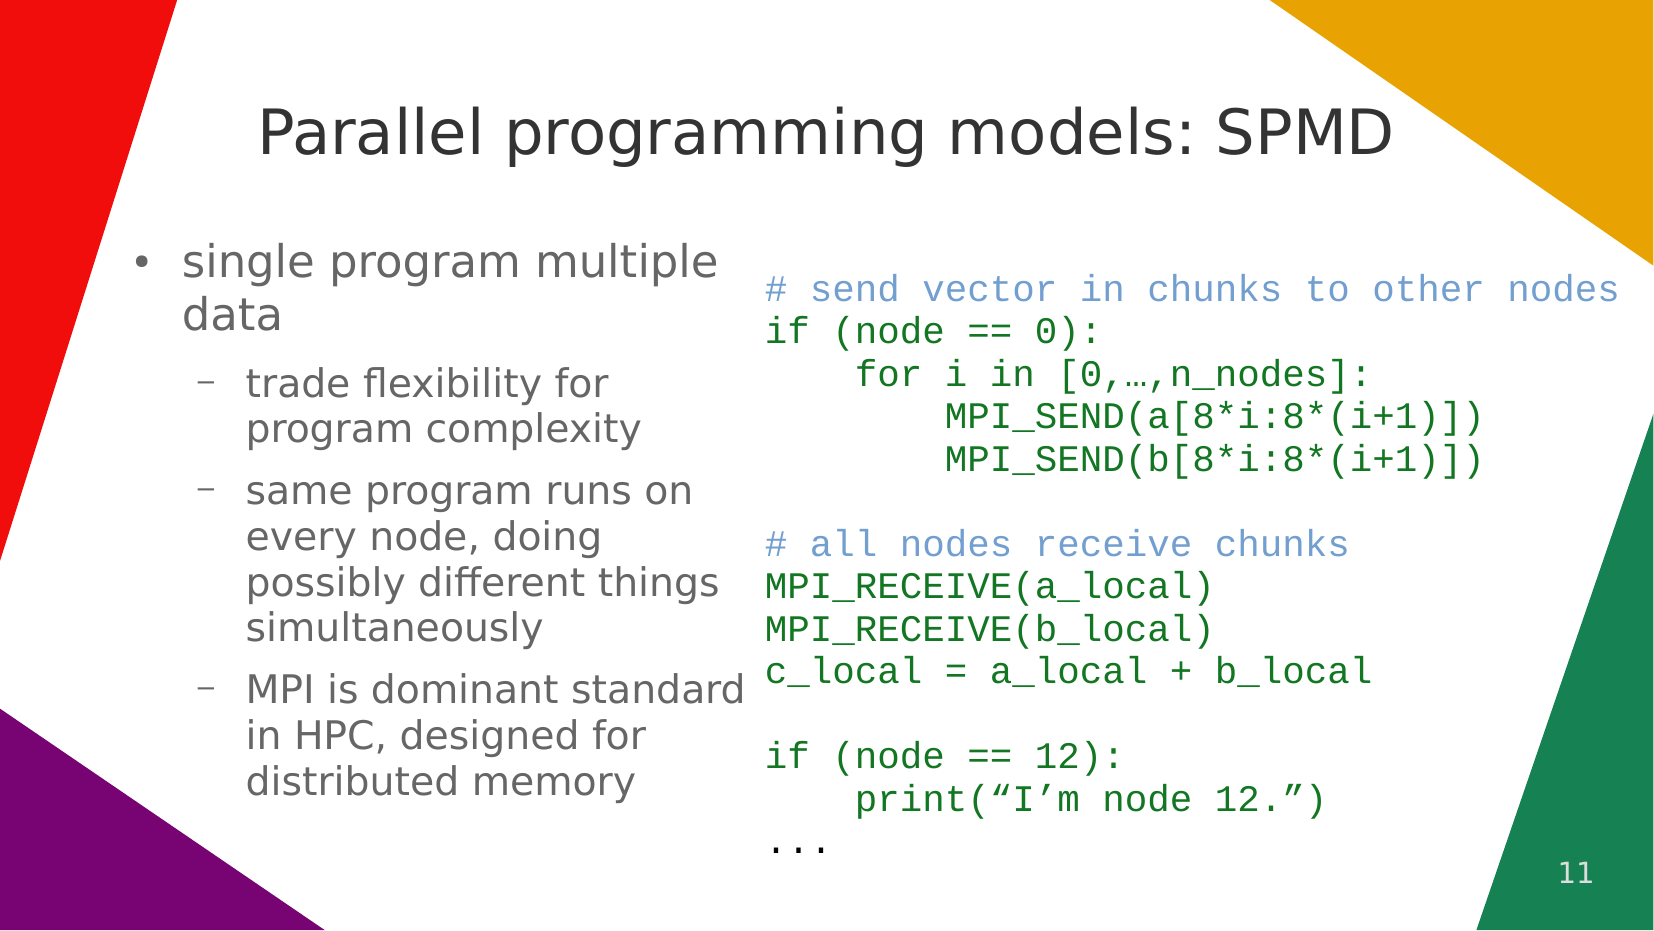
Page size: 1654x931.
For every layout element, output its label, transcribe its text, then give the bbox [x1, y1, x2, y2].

text_box # send vector in chunks to other nodes if (node == 0): for i in [0,…,n_nodes]: MPI_SEND(a[8*i:8*(i+1)]) MPI_SEND(b[8*i:8*(i+1)]) # all nodes receive chunks MPI_RECEIVE(a_local) MPI_RECEIVE(b_local) c_local = a_local + b_local if (node == 12): print(“I’m node 12.”) ... [750, 262, 1651, 873]
list single program multiple data trade flexibility for program complexity same program runs on every node, doing possibly different things simultaneously MPI is dominant standard in HPC, designed for distributed memory [118, 236, 751, 827]
title Parallel programming models: SPMD [118, 59, 1536, 207]
